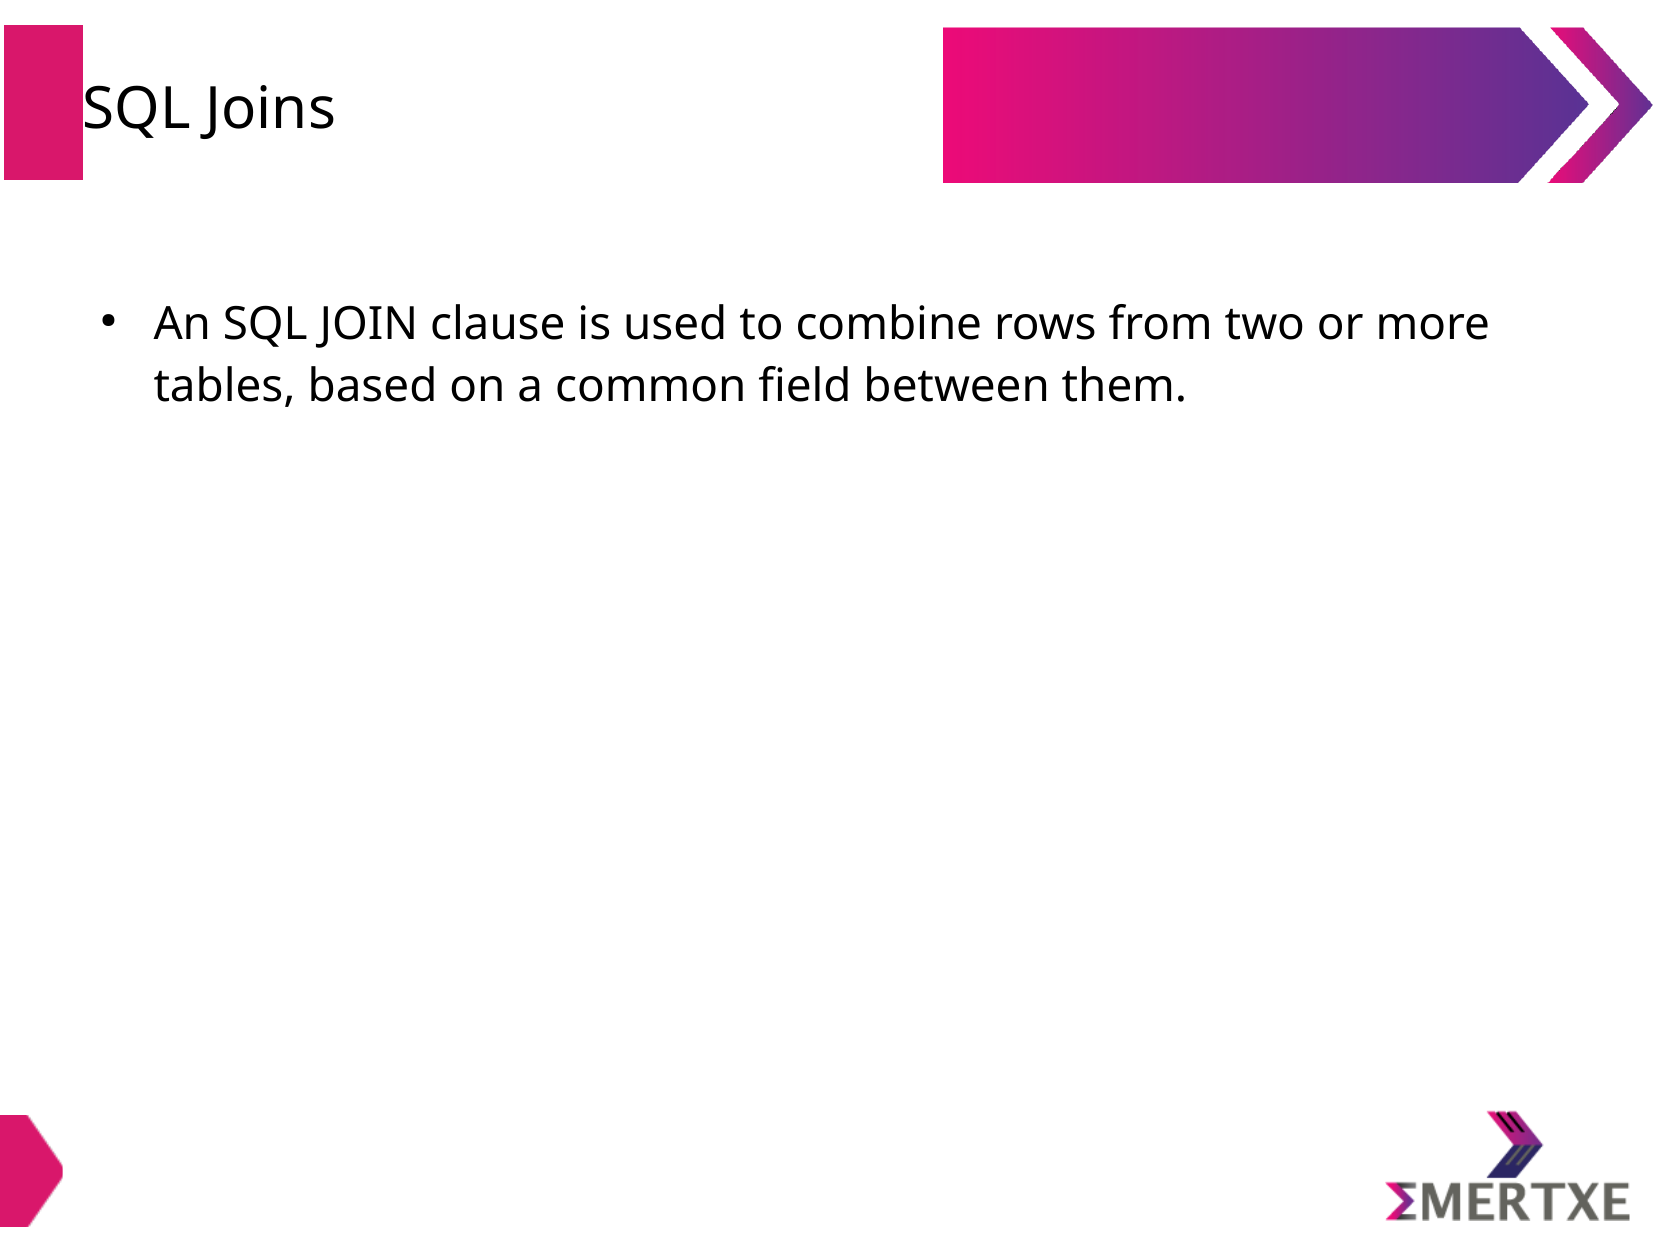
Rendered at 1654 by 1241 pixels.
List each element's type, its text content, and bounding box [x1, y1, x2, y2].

list An SQL JOIN clause is used to combine rows from two or more tables, based on a common field between them. [82, 290, 1571, 1010]
title SQL Joins [82, 2, 1571, 210]
picture [1571, 27, 1653, 183]
picture [1385, 1107, 1631, 1221]
